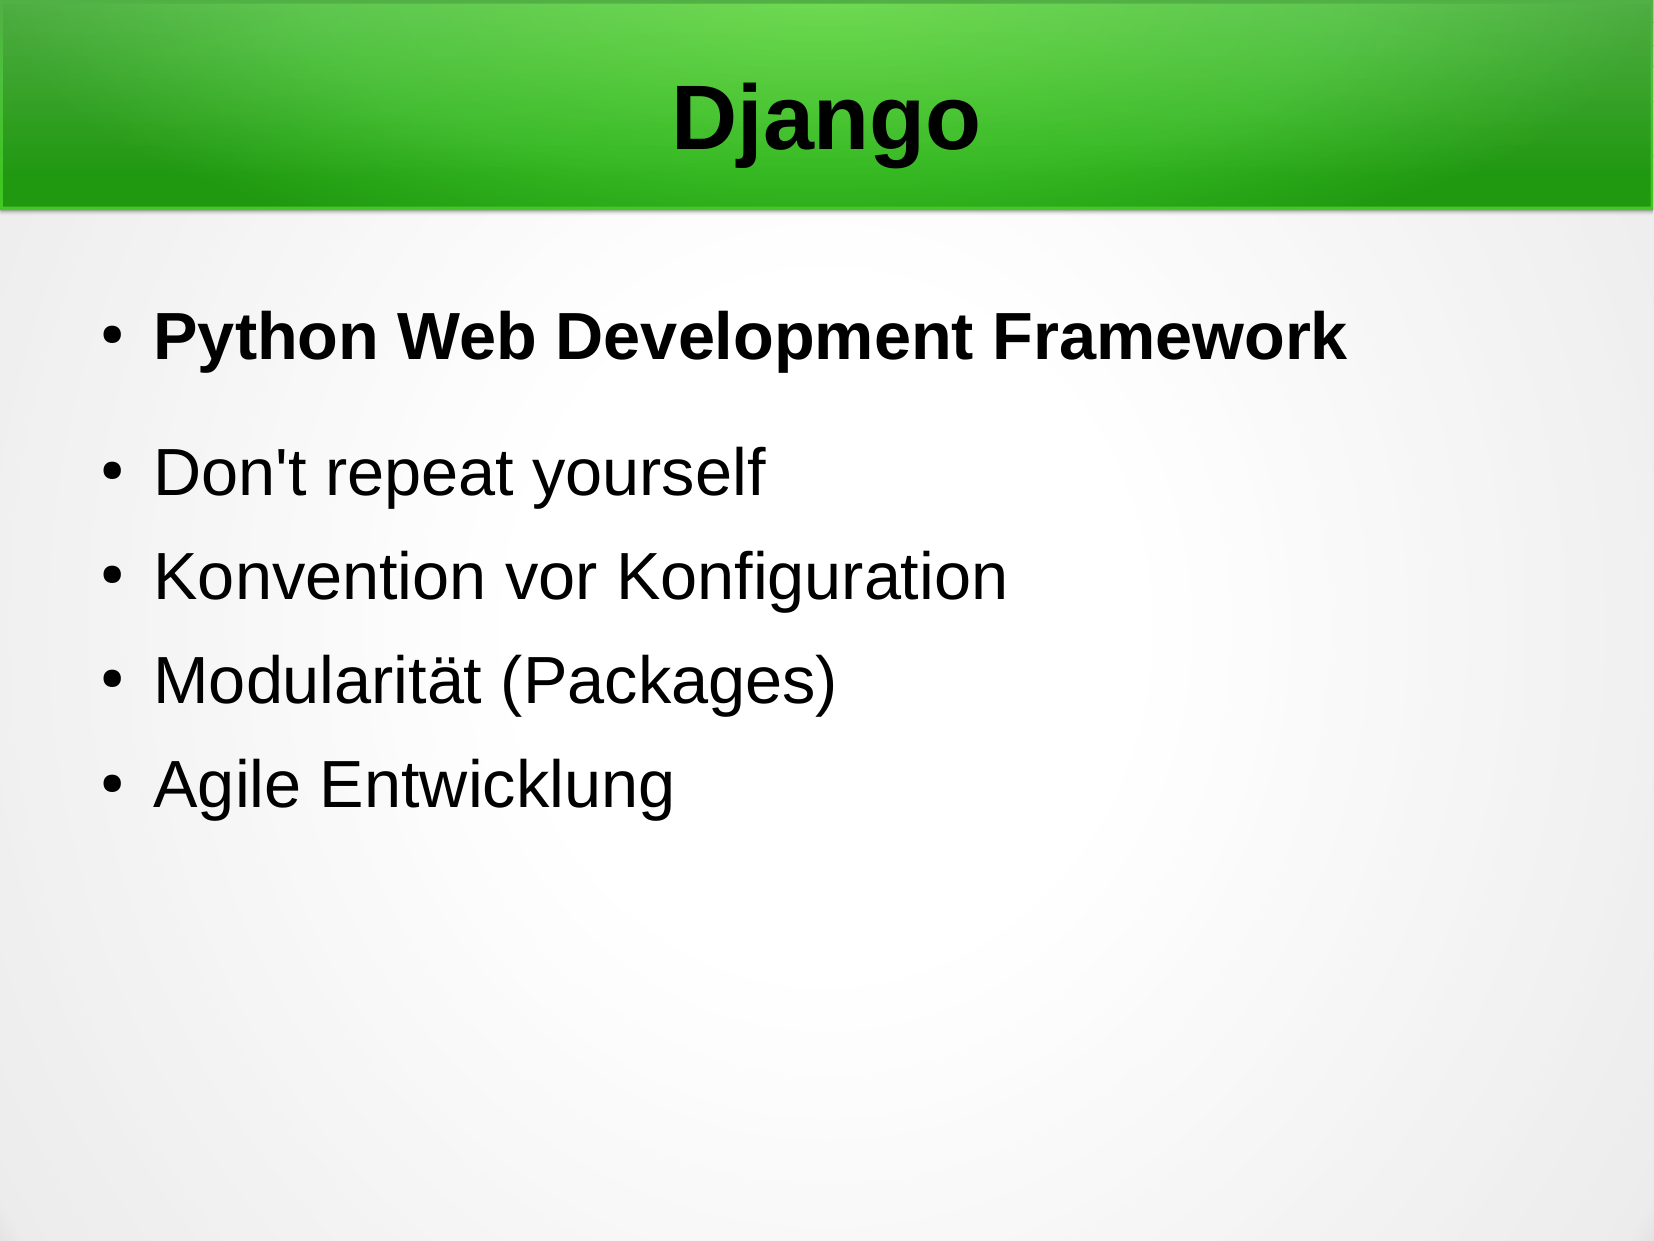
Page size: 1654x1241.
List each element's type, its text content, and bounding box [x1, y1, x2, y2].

list Don't repeat yourself Konvention vor Konfiguration Modularität (Packages) Agile Entwicklung [82, 435, 1571, 1018]
title Django [82, 47, 1571, 189]
list Python Web Development Framework [82, 299, 1571, 421]
